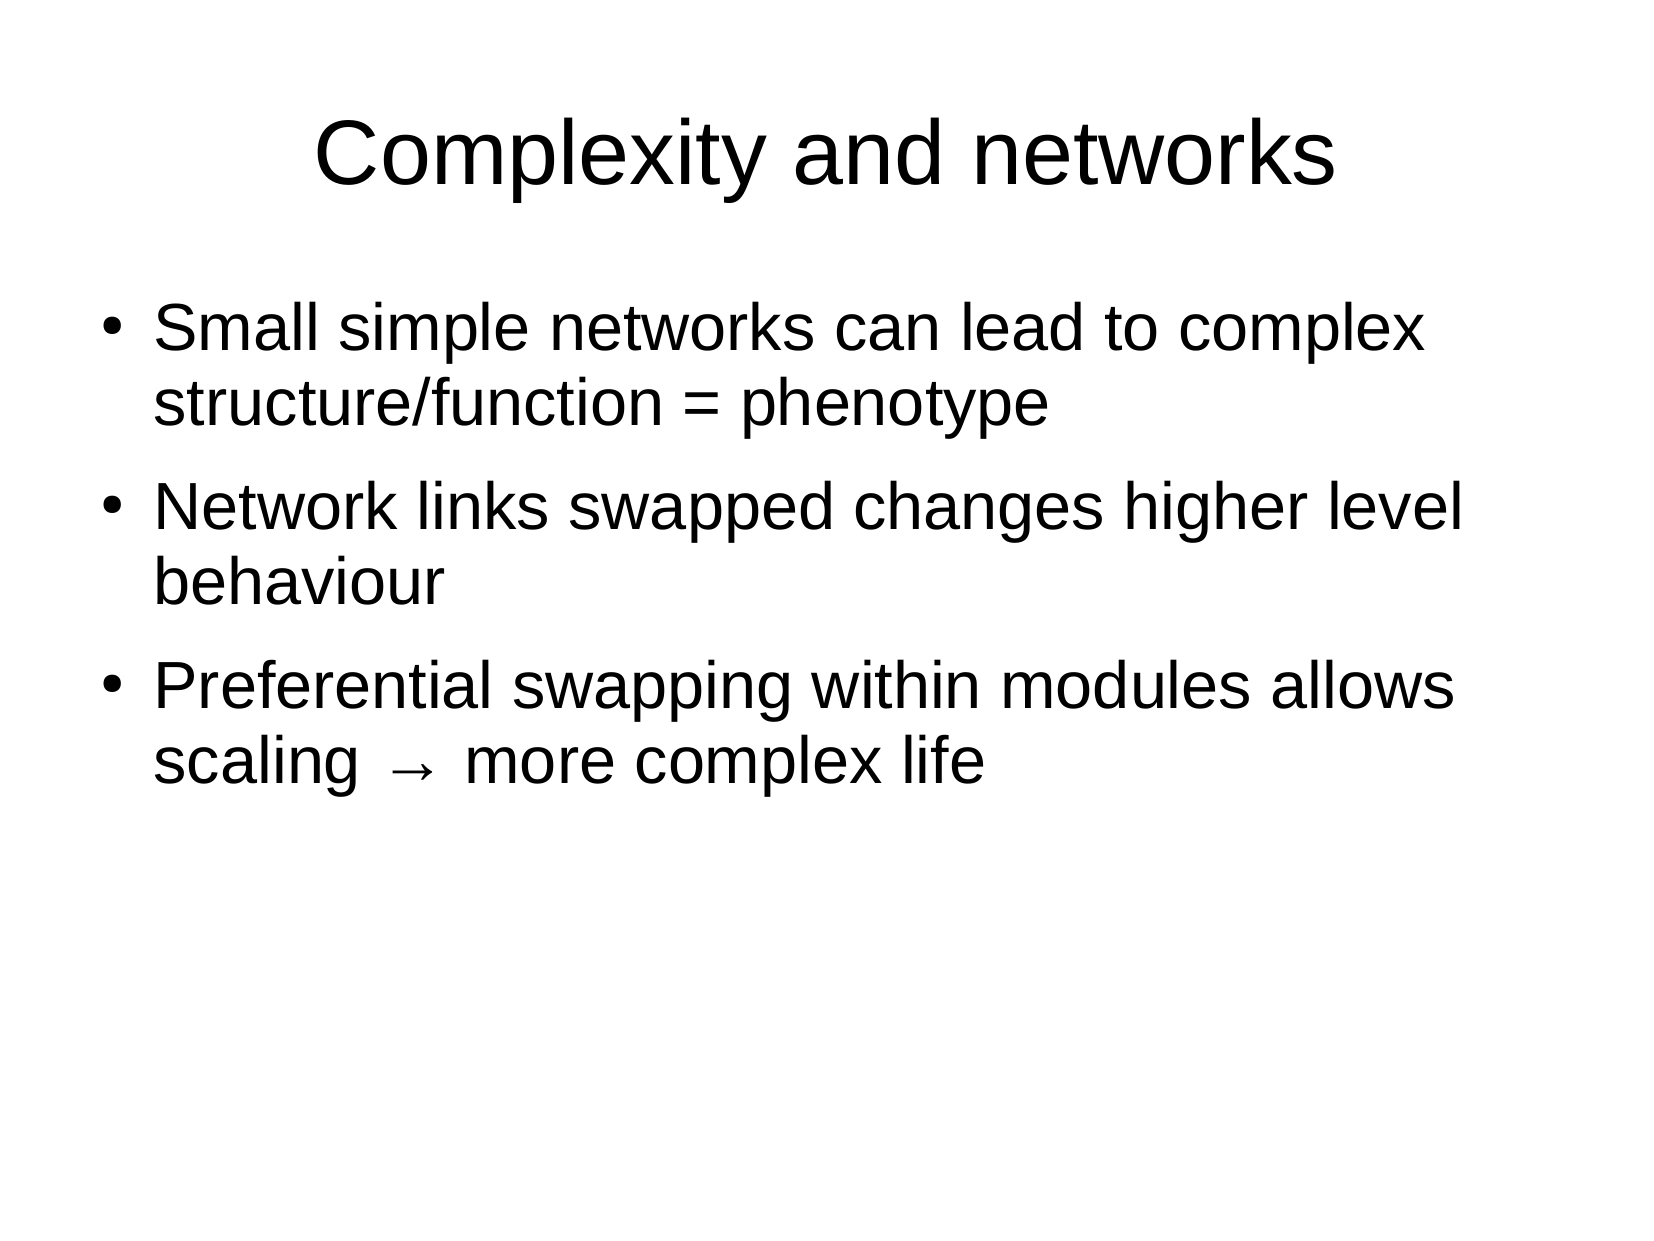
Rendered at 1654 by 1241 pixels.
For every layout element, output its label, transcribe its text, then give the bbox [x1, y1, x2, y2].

list Small simple networks can lead to complex structure/function = phenotype Network links swapped changes higher level behaviour Preferential swapping within modules allows scaling → more complex life [82, 290, 1571, 1010]
title Complexity and networks [82, 49, 1571, 257]
